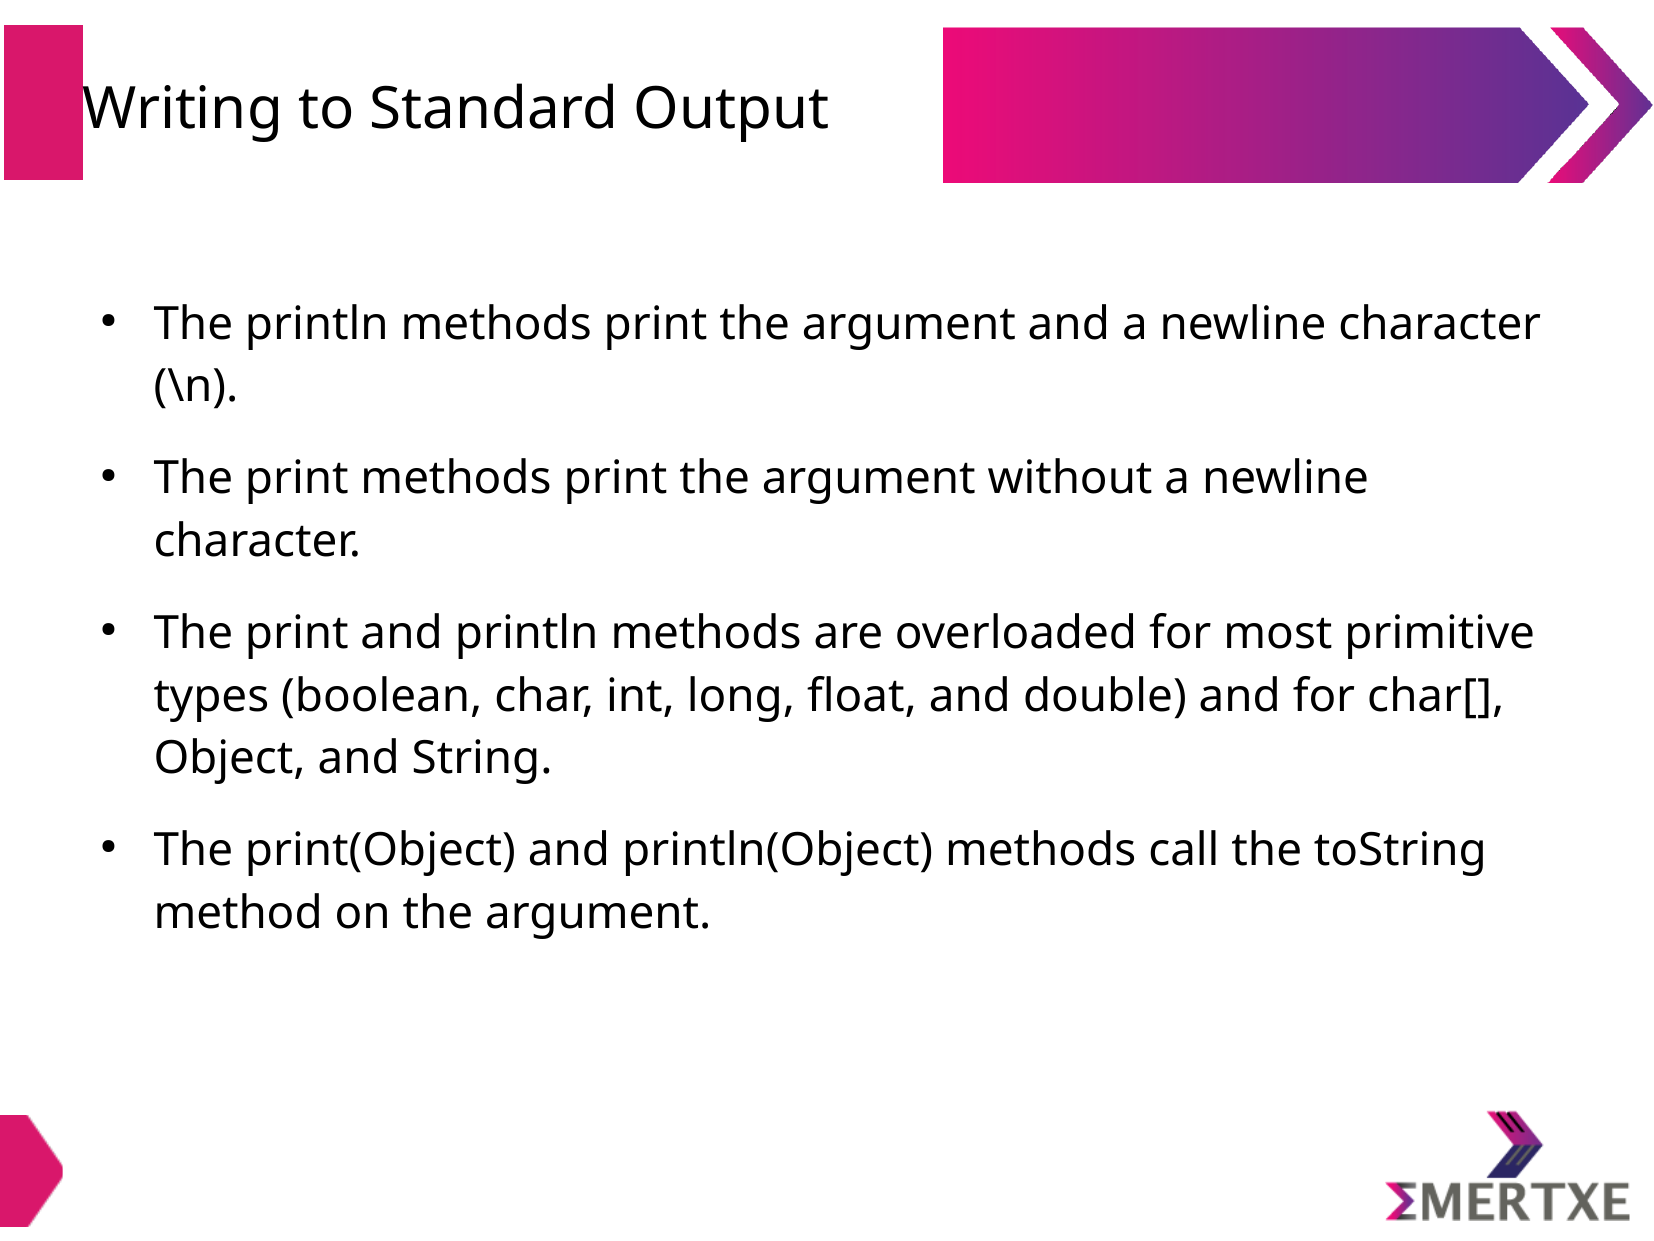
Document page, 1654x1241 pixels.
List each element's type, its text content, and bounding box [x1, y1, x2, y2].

picture [1571, 27, 1653, 183]
title Writing to Standard Output [82, 2, 1571, 210]
list The println methods print the argument and a newline character (\n). The print methods print the argument without a newline character. The print and println methods are overloaded for most primitive types (boolean, char, int, long, float, and double) and for char[], Object, and String. The print(Object) and println(Object) methods call the toString method on the argument. [82, 290, 1571, 1010]
picture [1385, 1107, 1631, 1221]
